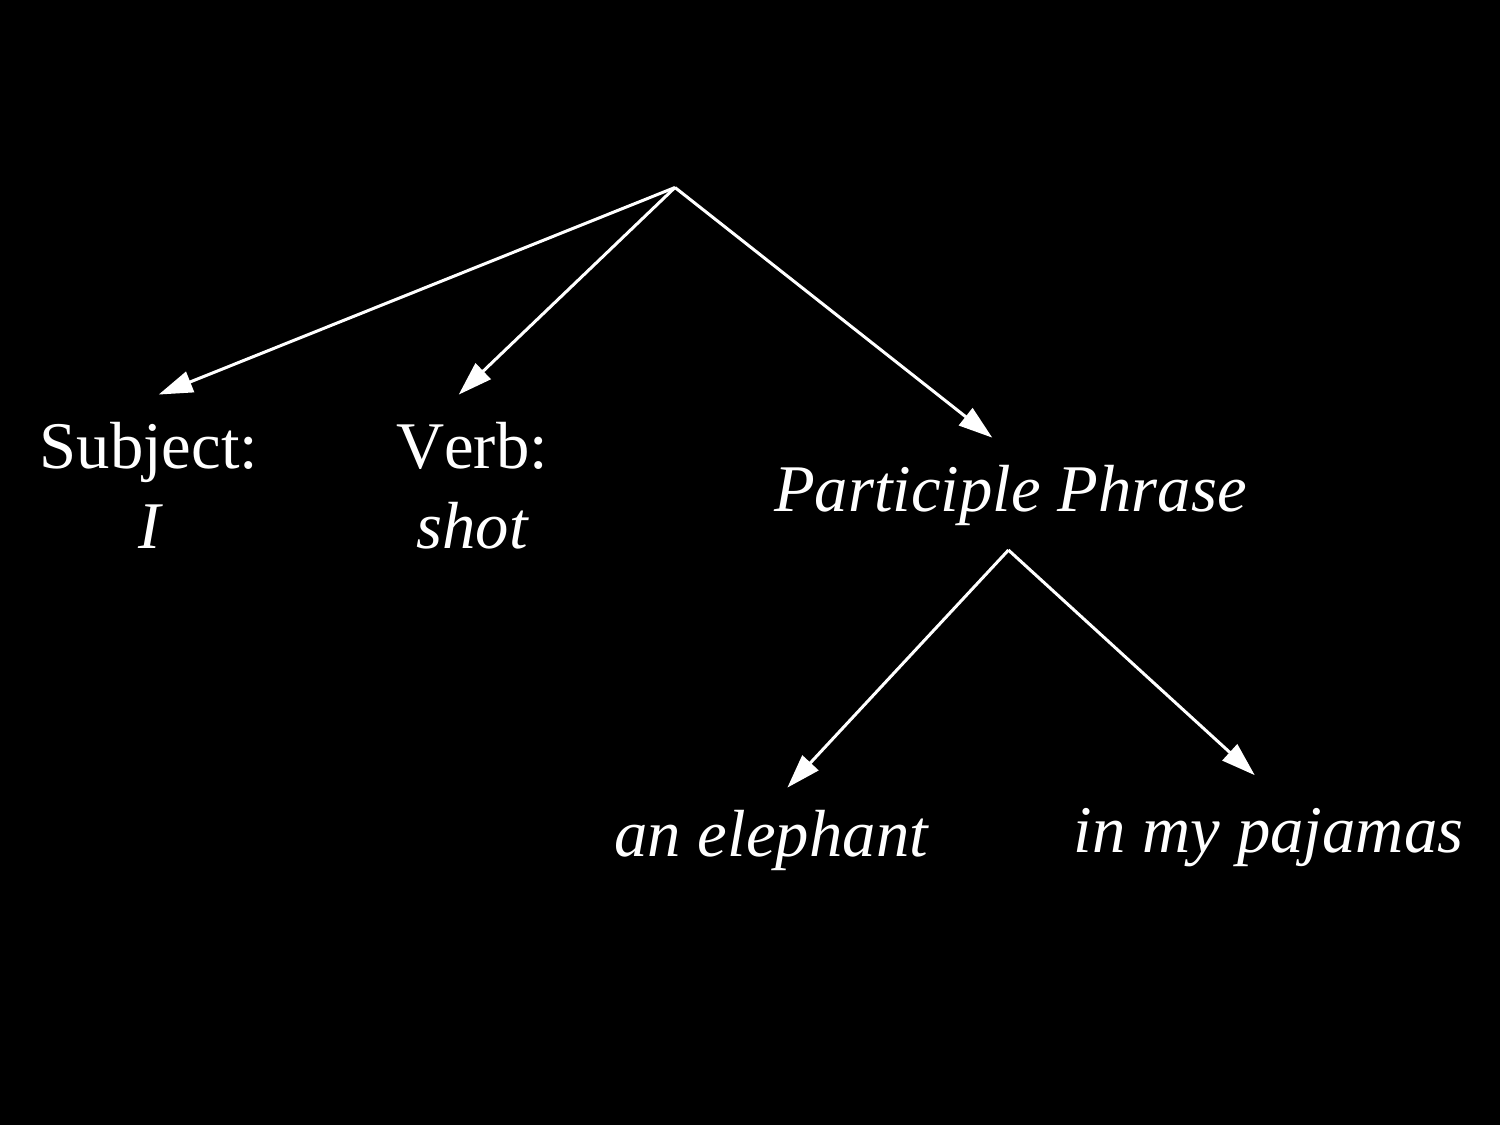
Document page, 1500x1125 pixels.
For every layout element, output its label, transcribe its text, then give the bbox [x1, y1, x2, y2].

text_box in my pajamas [992, 777, 1500, 912]
text_box Verb: shot [359, 394, 585, 569]
text_box Participle Phrase [542, 437, 1480, 571]
text_box an elephant [490, 782, 1053, 916]
text_box Subject: I [0, 394, 354, 569]
